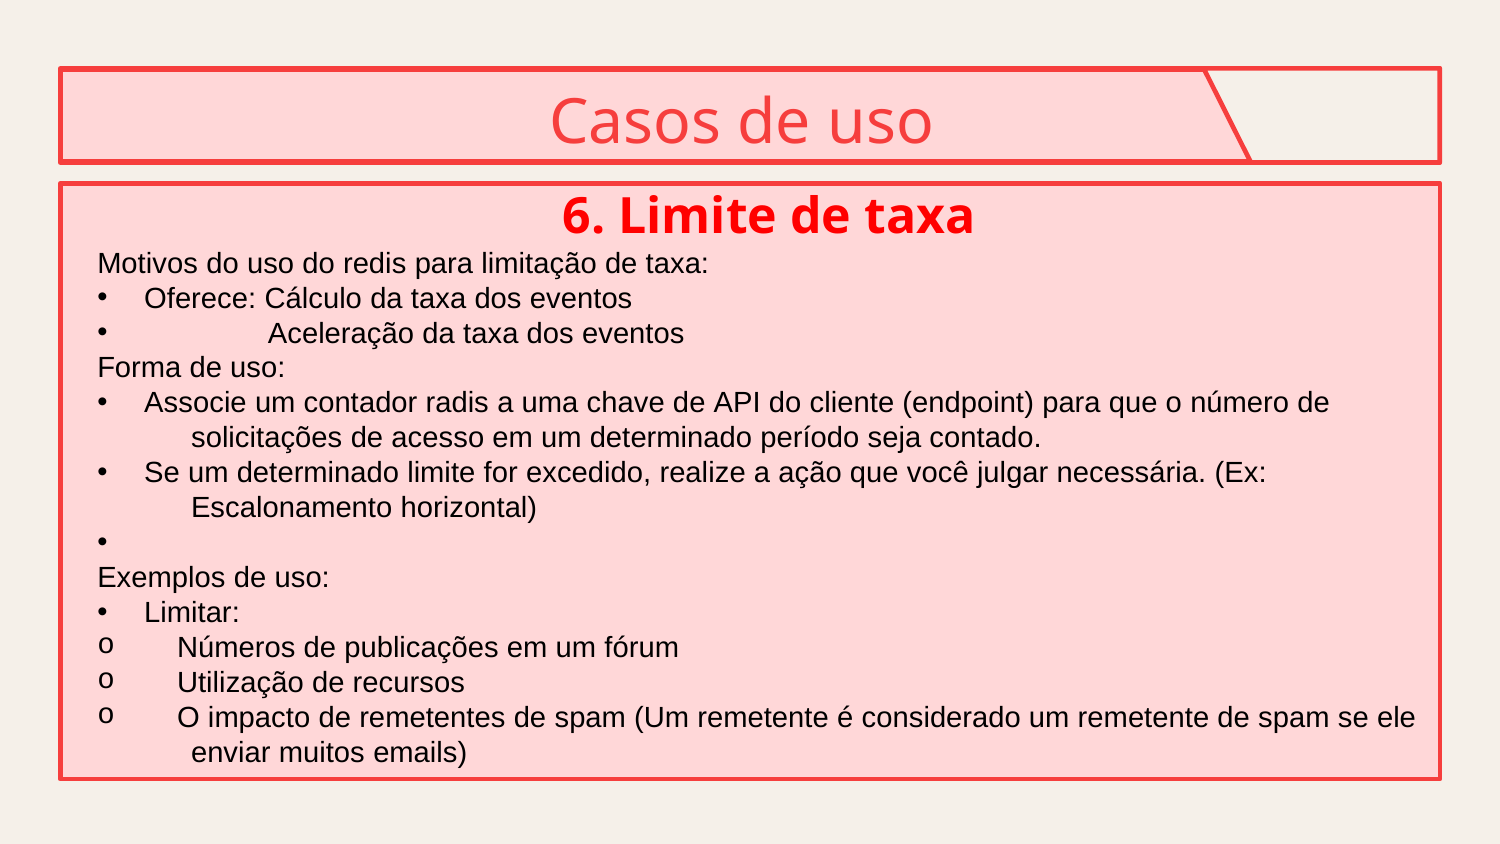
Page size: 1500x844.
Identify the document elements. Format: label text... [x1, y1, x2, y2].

text_box 6. Limite de taxa Motivos do uso do redis para limitação de taxa: Oferece: Cálculo da taxa dos eventos Aceleração da taxa dos eventos Forma de uso: Associe um contador radis a uma chave de API do cliente (endpoint) para que o número de solicitações de acesso em um determinado período seja contado. Se um determinado limite for excedido, realize a ação que você julgar necessária. (Ex: Escalonamento horizontal) Exemplos de uso: Limitar: Números de publicações em um fórum Utilização de recursos O impacto de remetentes de spam (Um remetente é considerado um remetente de spam se ele enviar muitos emails) [82, 176, 1457, 844]
title Casos de uso [66, 71, 1434, 166]
